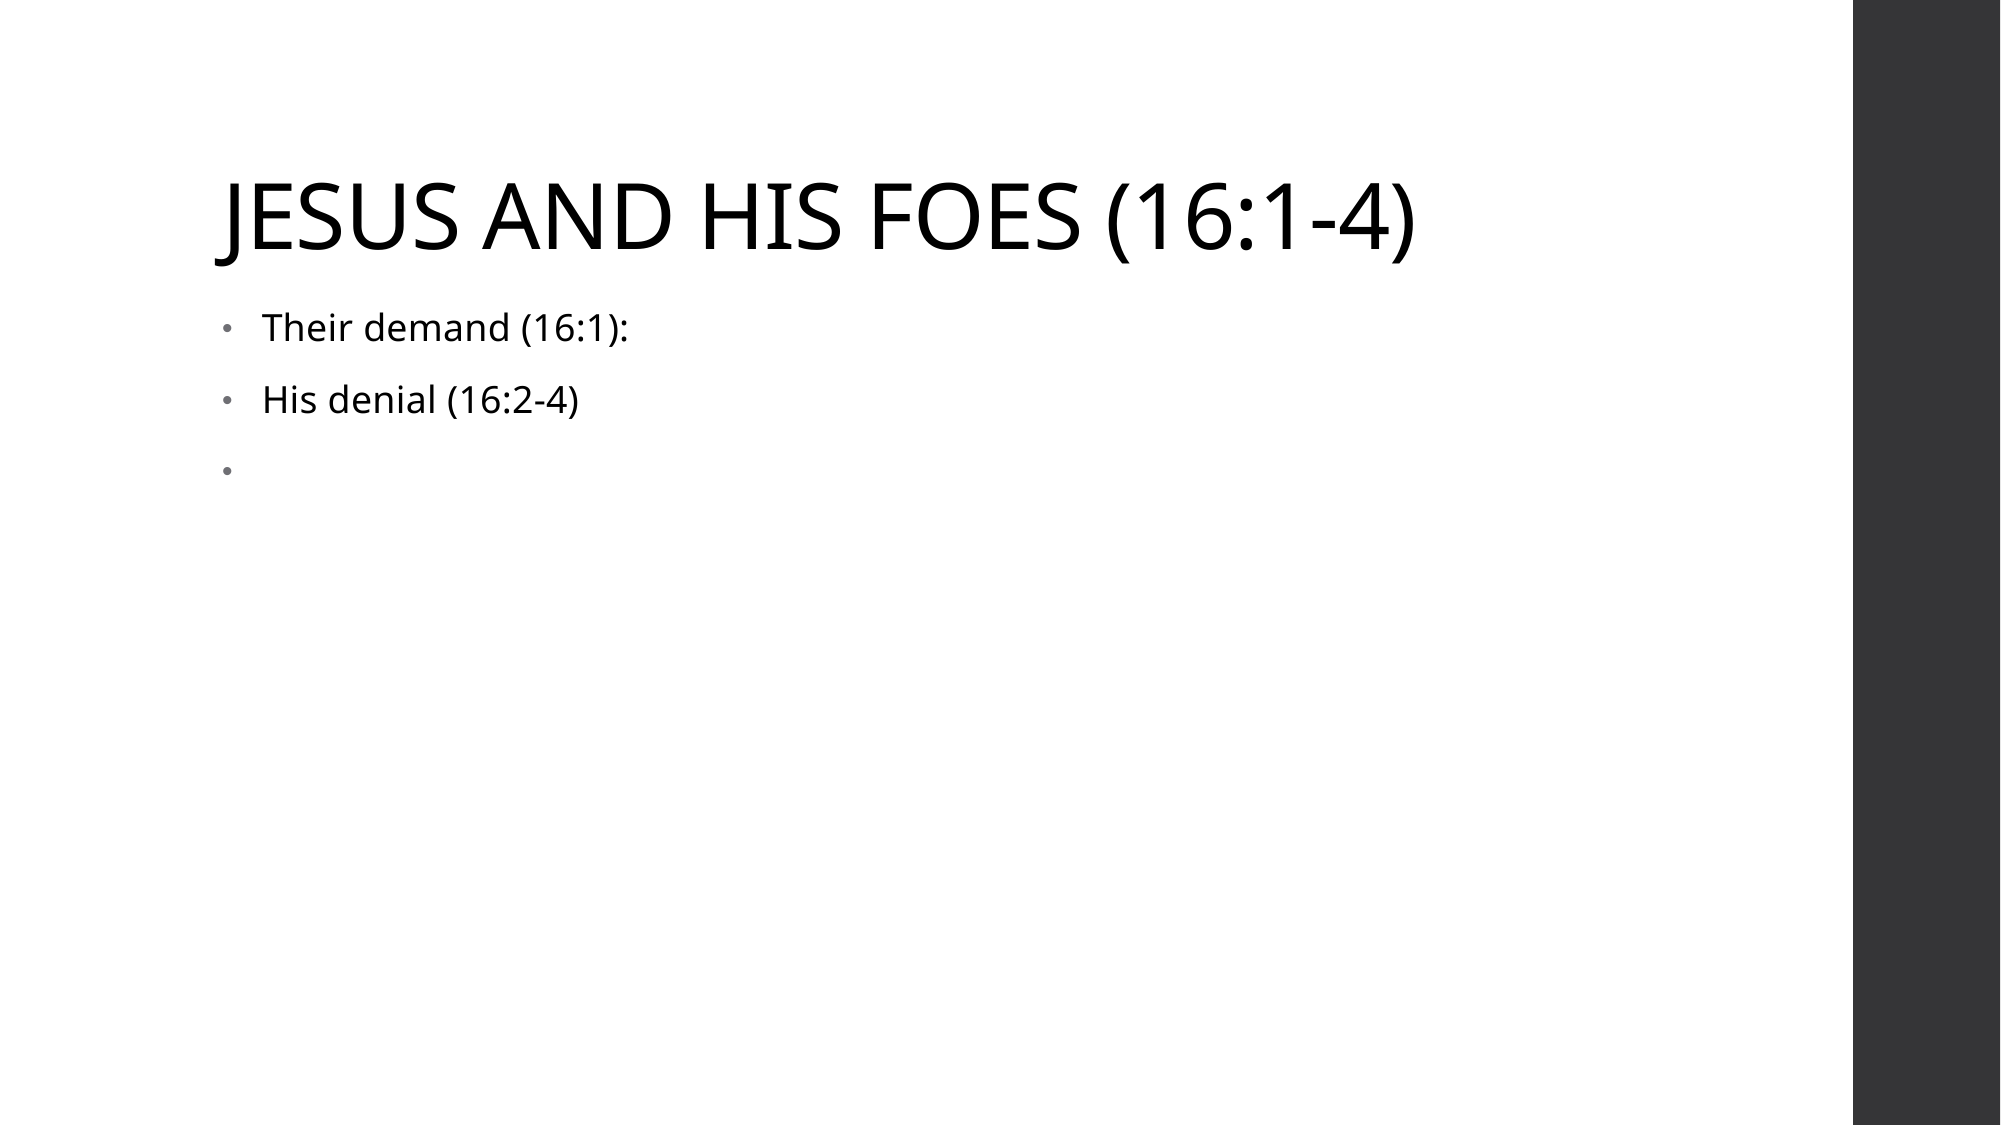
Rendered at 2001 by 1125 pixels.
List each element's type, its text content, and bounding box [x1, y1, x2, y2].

list Their demand (16:1): His denial (16:2-4) [206, 299, 1617, 1014]
title JESUS AND HIS FOES (16:1-4) [206, 60, 1797, 278]
